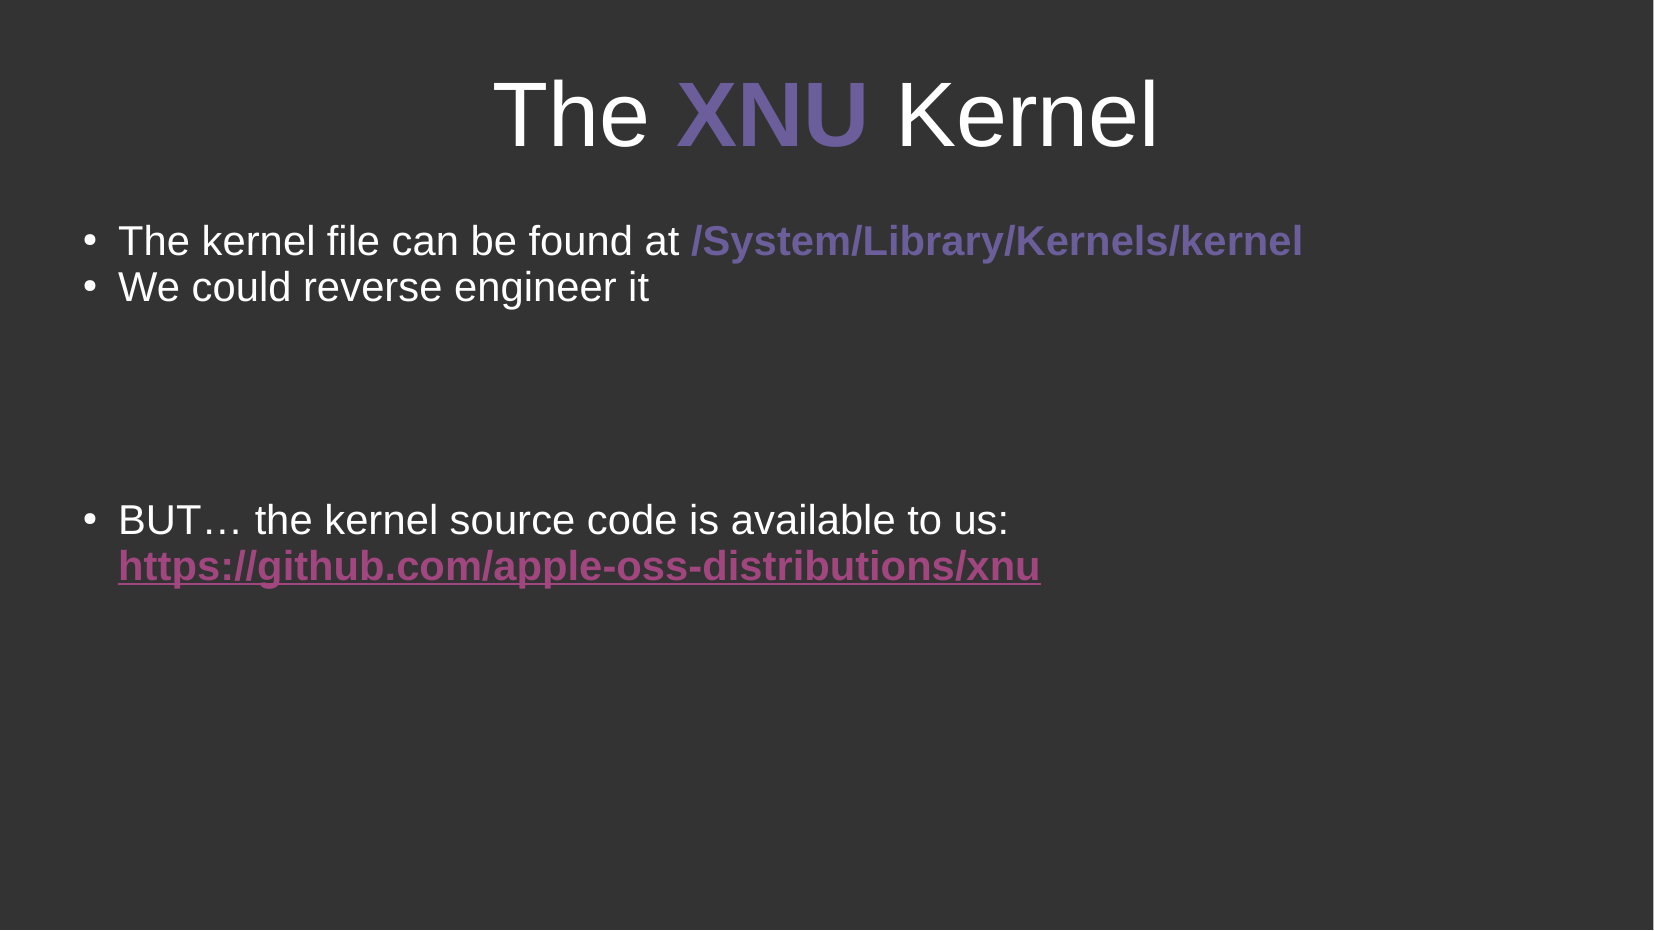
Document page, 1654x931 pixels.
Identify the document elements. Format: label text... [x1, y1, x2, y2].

text_box The kernel file can be found at /System/Library/Kernels/kernel We could reverse engineer it BUT… the kernel source code is available to us: https://github.com/apple-oss-distributions/xnu [82, 217, 1571, 758]
title The XNU Kernel [82, 37, 1571, 193]
